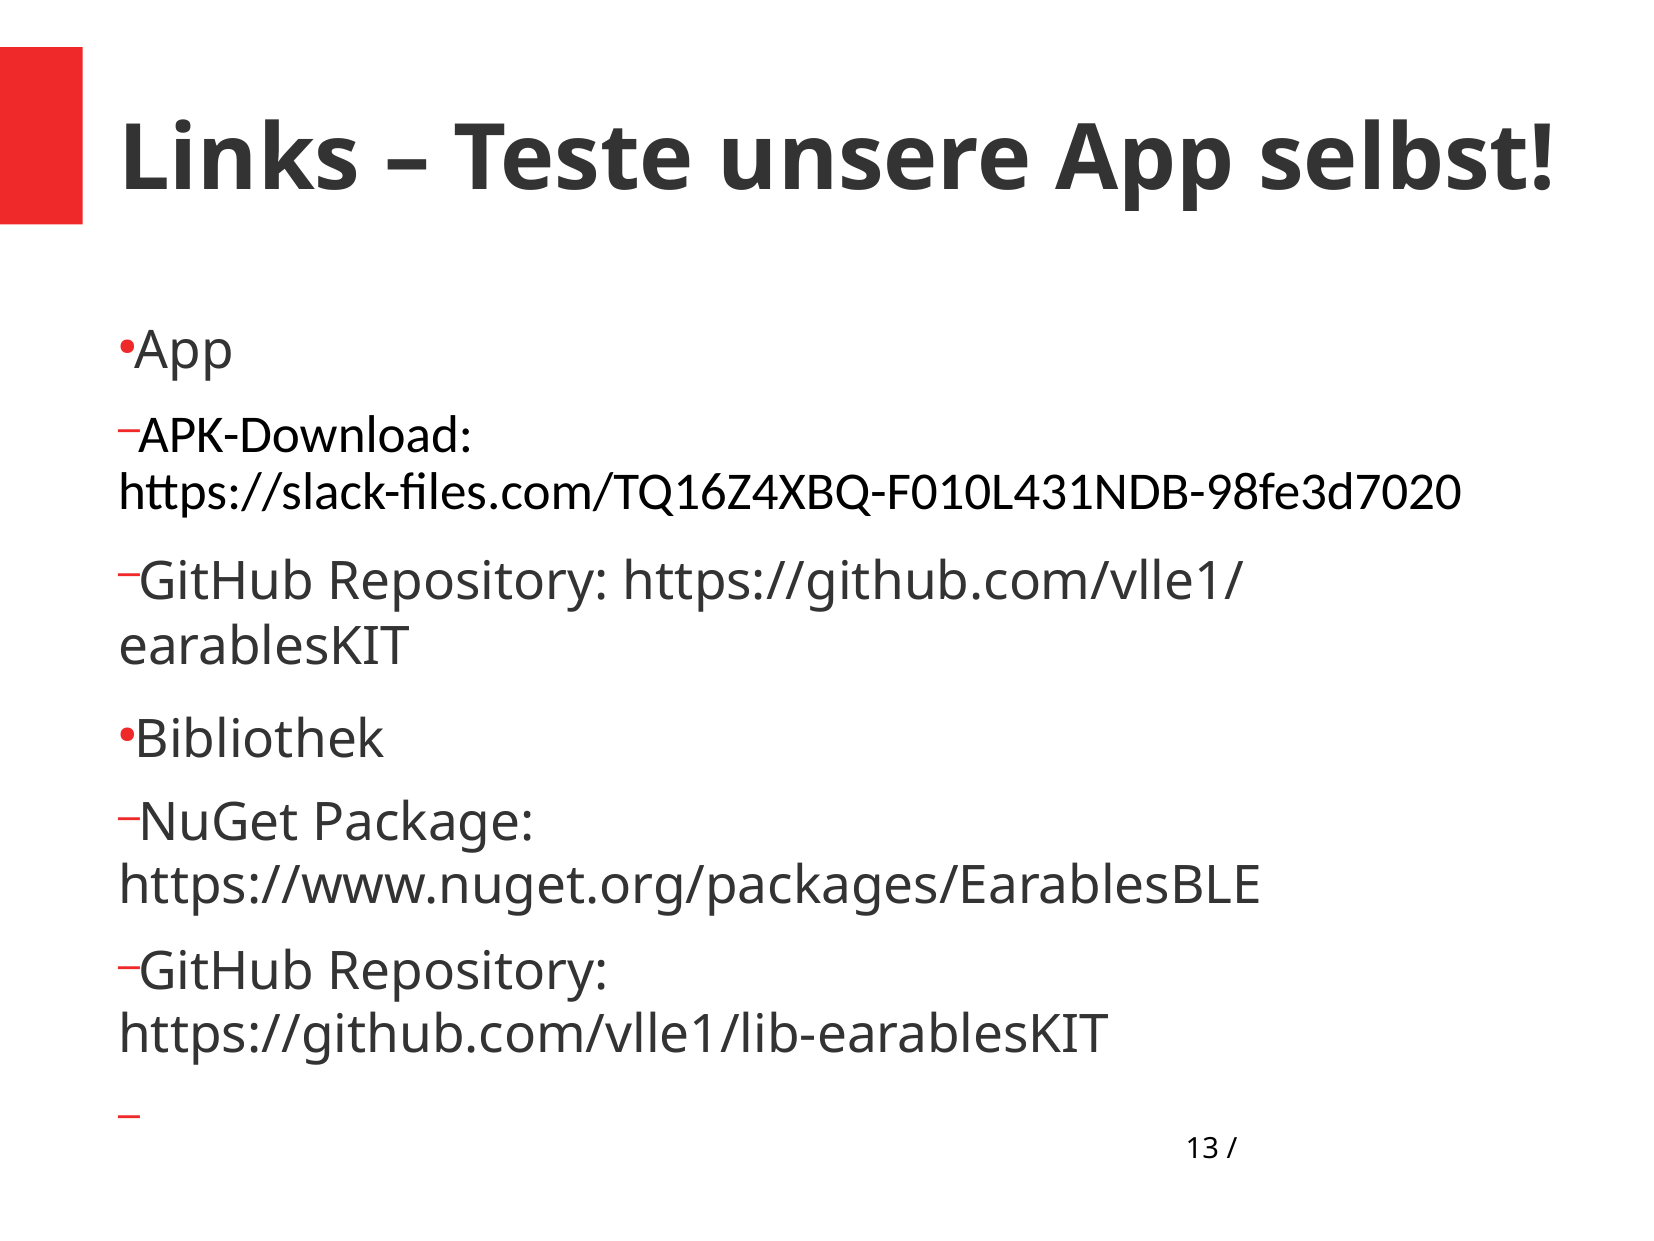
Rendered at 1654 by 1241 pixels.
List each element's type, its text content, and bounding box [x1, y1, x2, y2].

text_box / [1185, 1129, 1571, 1216]
title Links – Teste unsere App selbst! [118, 49, 1571, 257]
list App APK-Download: https://slack-files.com/TQ16Z4XBQ-F010L431NDB-98fe3d7020 GitHub Repository: https://github.com/vlle1/earablesKIT Bibliothek NuGet Package: https://www.nuget.org/packages/EarablesBLE GitHub Repository: https://github.com/vlle1/lib-earablesKIT [118, 315, 1536, 1074]
